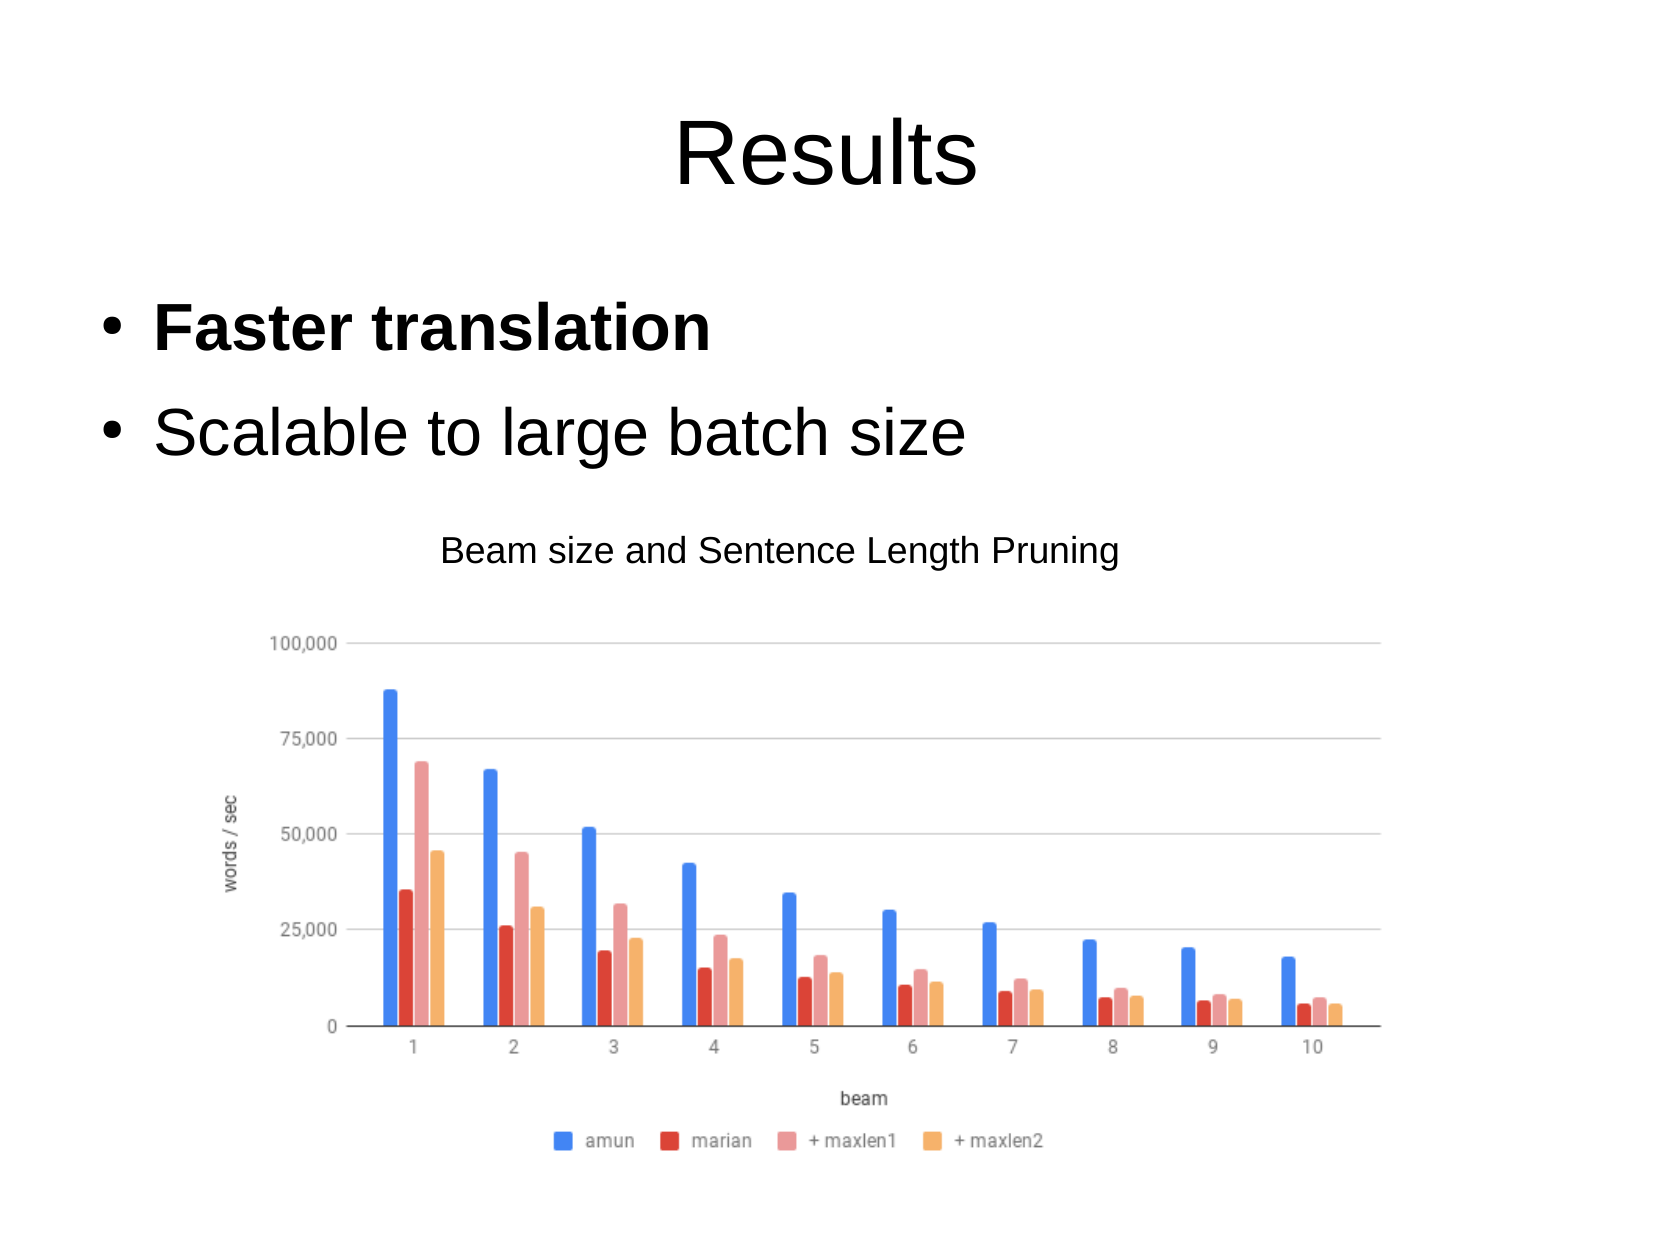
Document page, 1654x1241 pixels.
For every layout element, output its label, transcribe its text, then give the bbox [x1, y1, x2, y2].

picture [188, 602, 1410, 1182]
text_box Beam size and Sentence Length Pruning [425, 521, 1512, 579]
title Results [82, 49, 1571, 257]
list Faster translation Scalable to large batch size [82, 290, 1571, 532]
